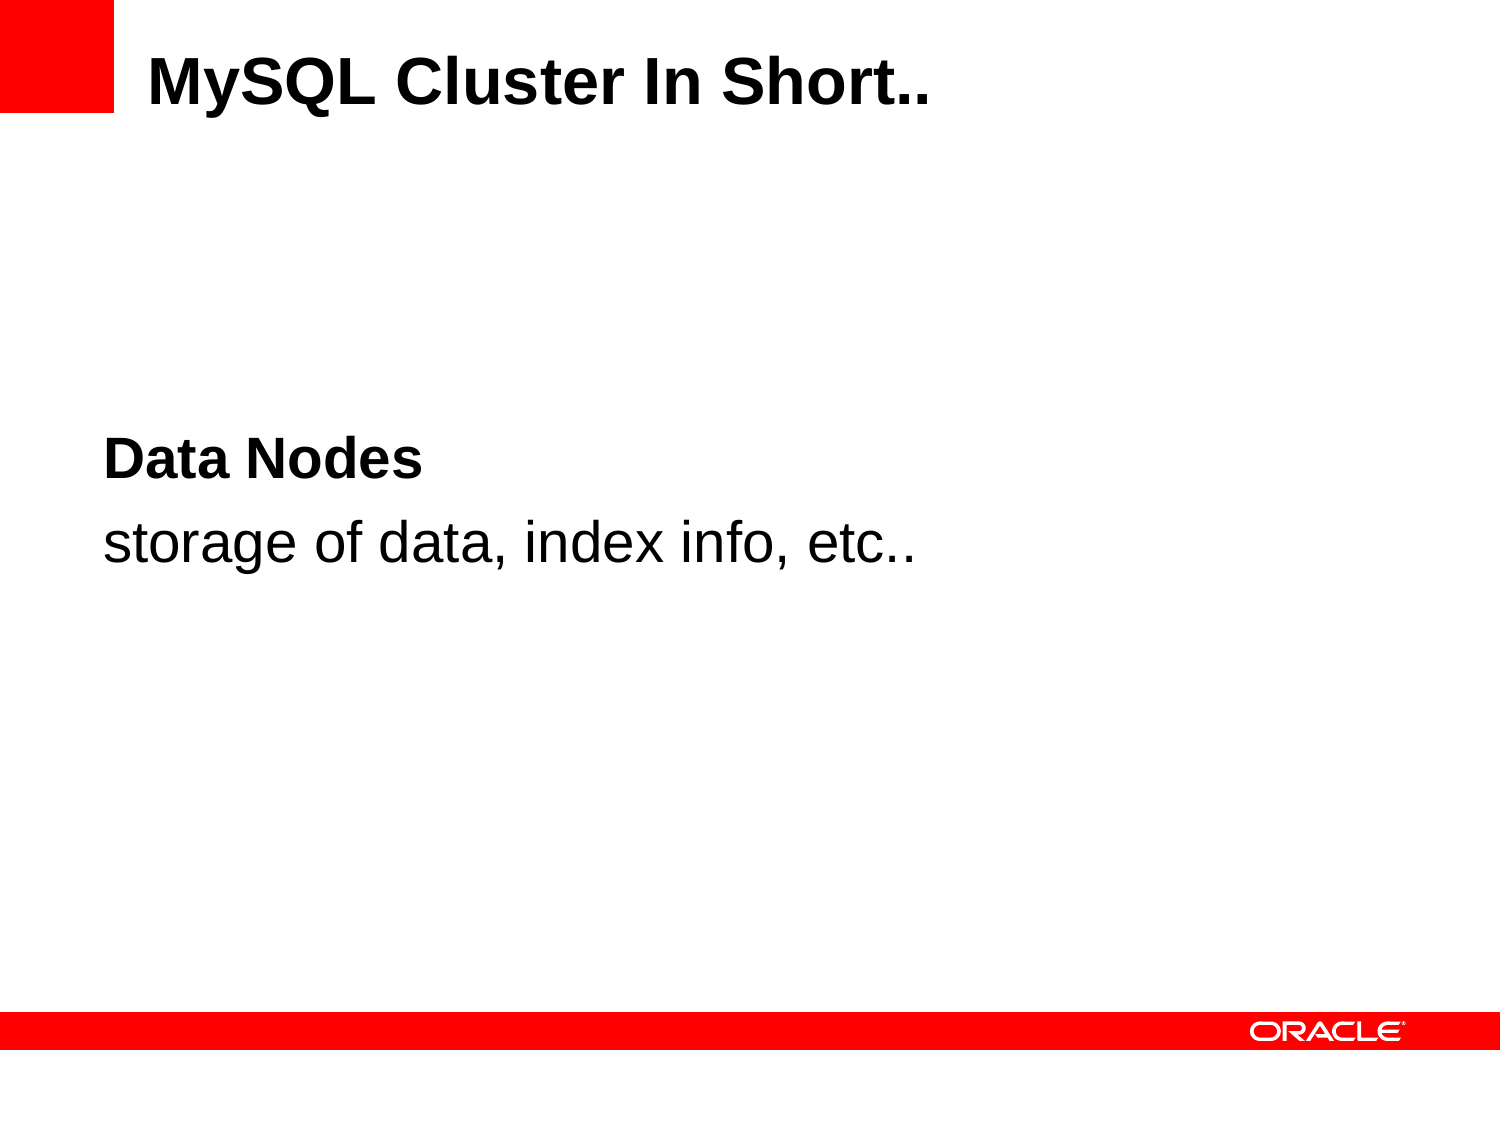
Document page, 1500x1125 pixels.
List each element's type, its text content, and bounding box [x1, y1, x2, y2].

picture [0, 1012, 1500, 1050]
picture [0, 0, 114, 113]
title MySQL Cluster In Short.. [147, 8, 1392, 119]
text_box Data Nodes storage of data, index info, etc.. [88, 412, 1388, 582]
